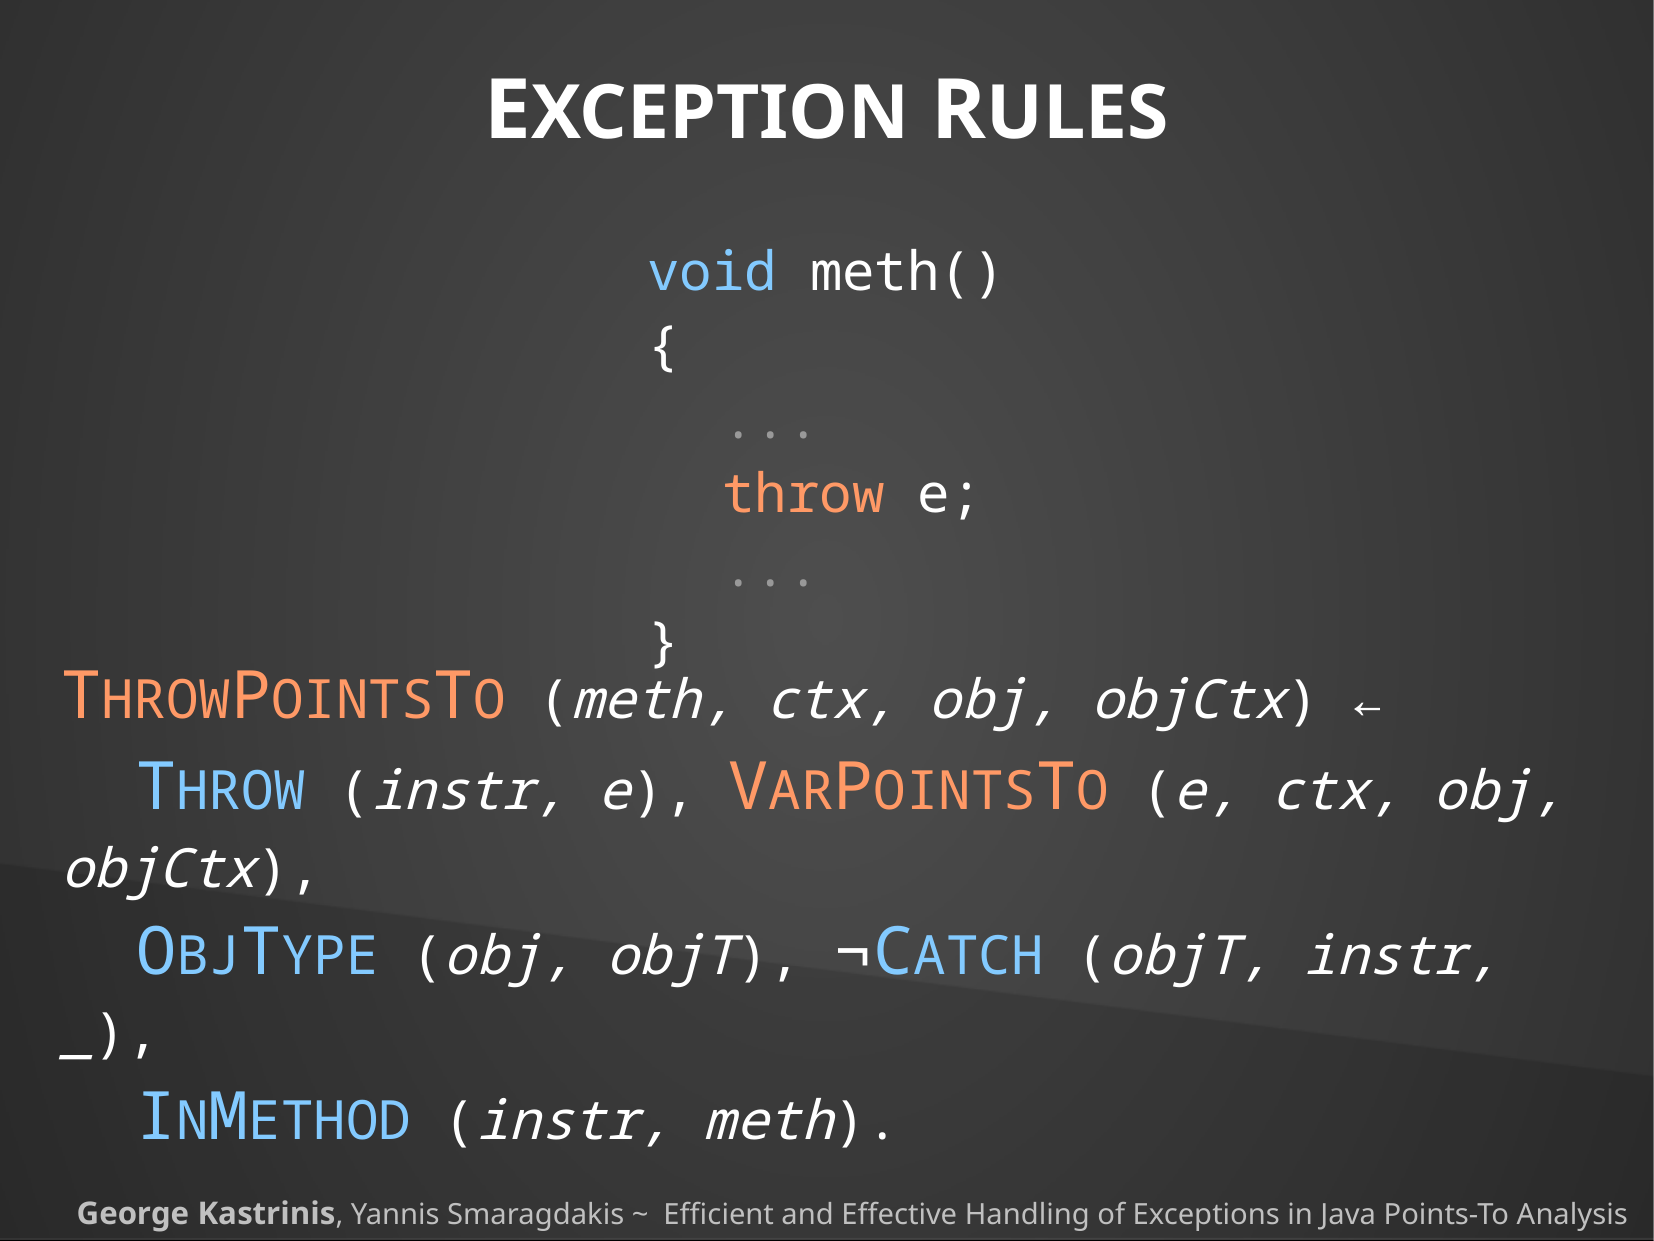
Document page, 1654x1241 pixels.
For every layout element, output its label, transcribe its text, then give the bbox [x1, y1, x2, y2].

text_box void meth() { ... throw e; ... } [632, 225, 1021, 512]
picture [0, 0, 1654, 1241]
text_box EXCEPTION RULES [463, 41, 1191, 151]
text_box THROWPOINTSTO (meth, ctx, obj, objCtx) ← THROW (instr, e), VARPOINTSTO (e, ctx, obj, objCtx), OBJTYPE (obj, objT), ¬CATCH (objT, instr, _), INMETHOD (instr, meth). [46, 640, 1607, 922]
